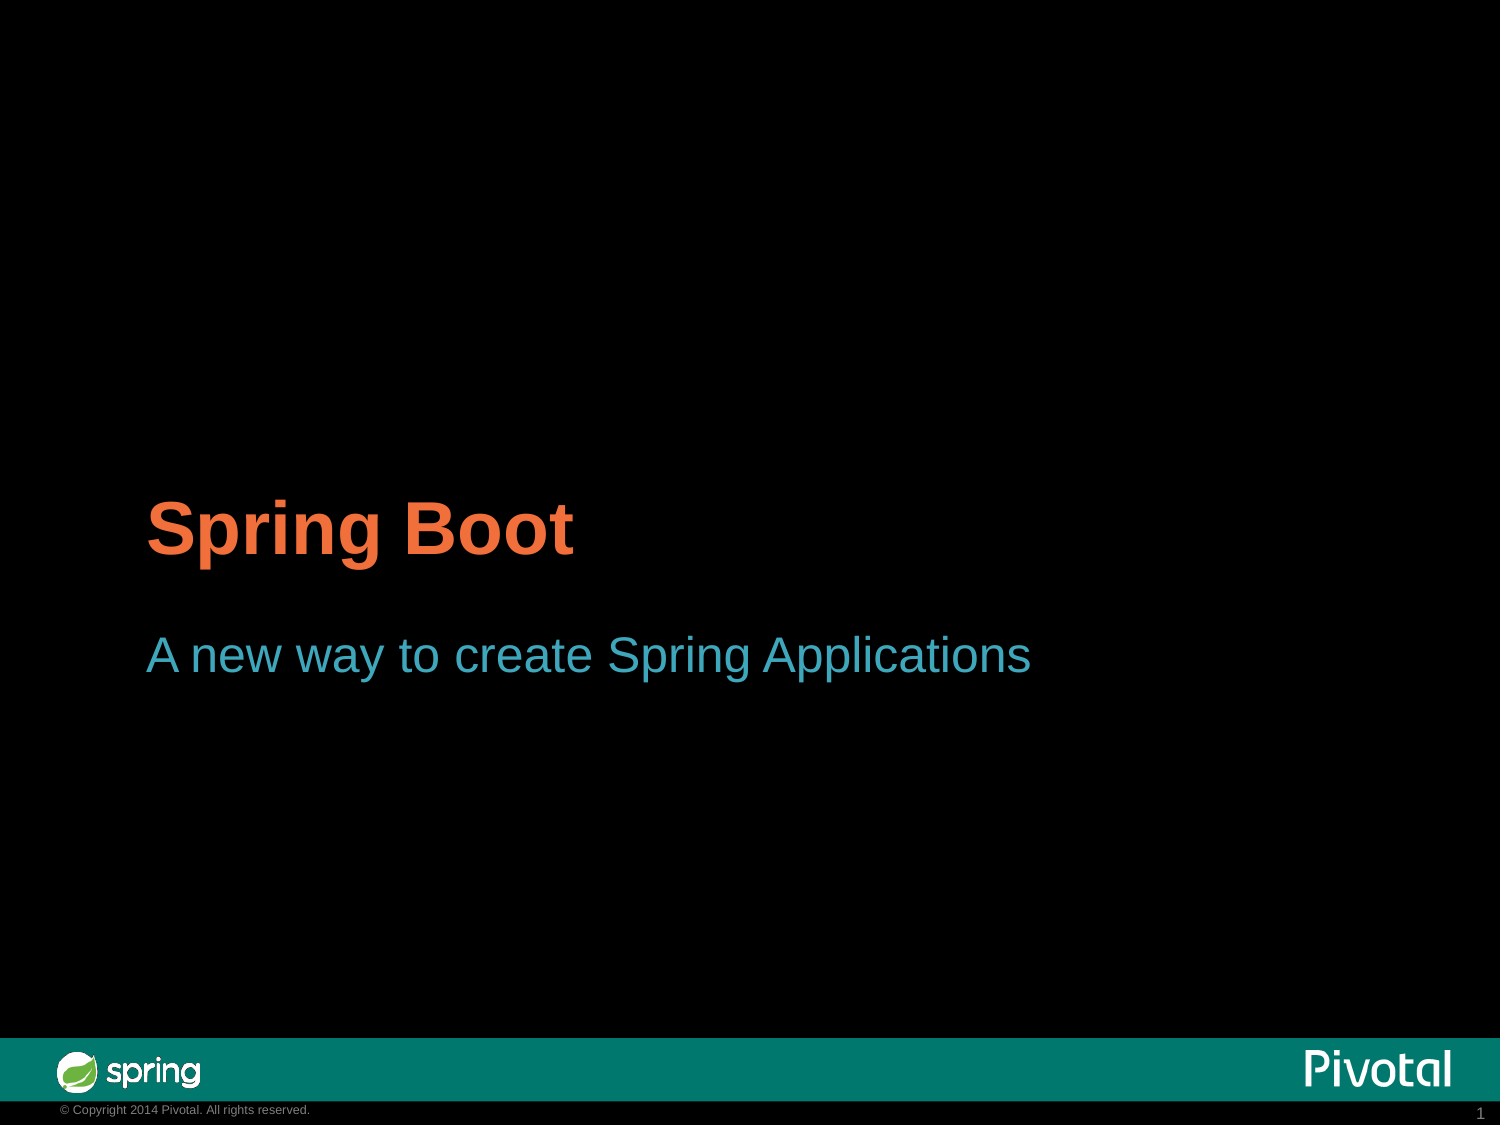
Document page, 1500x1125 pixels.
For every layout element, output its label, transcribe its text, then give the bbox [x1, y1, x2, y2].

picture [32, 1041, 210, 1103]
title Spring Boot [146, 405, 866, 571]
picture [1304, 1047, 1452, 1090]
text_box A new way to create Spring Applications [146, 622, 1139, 683]
